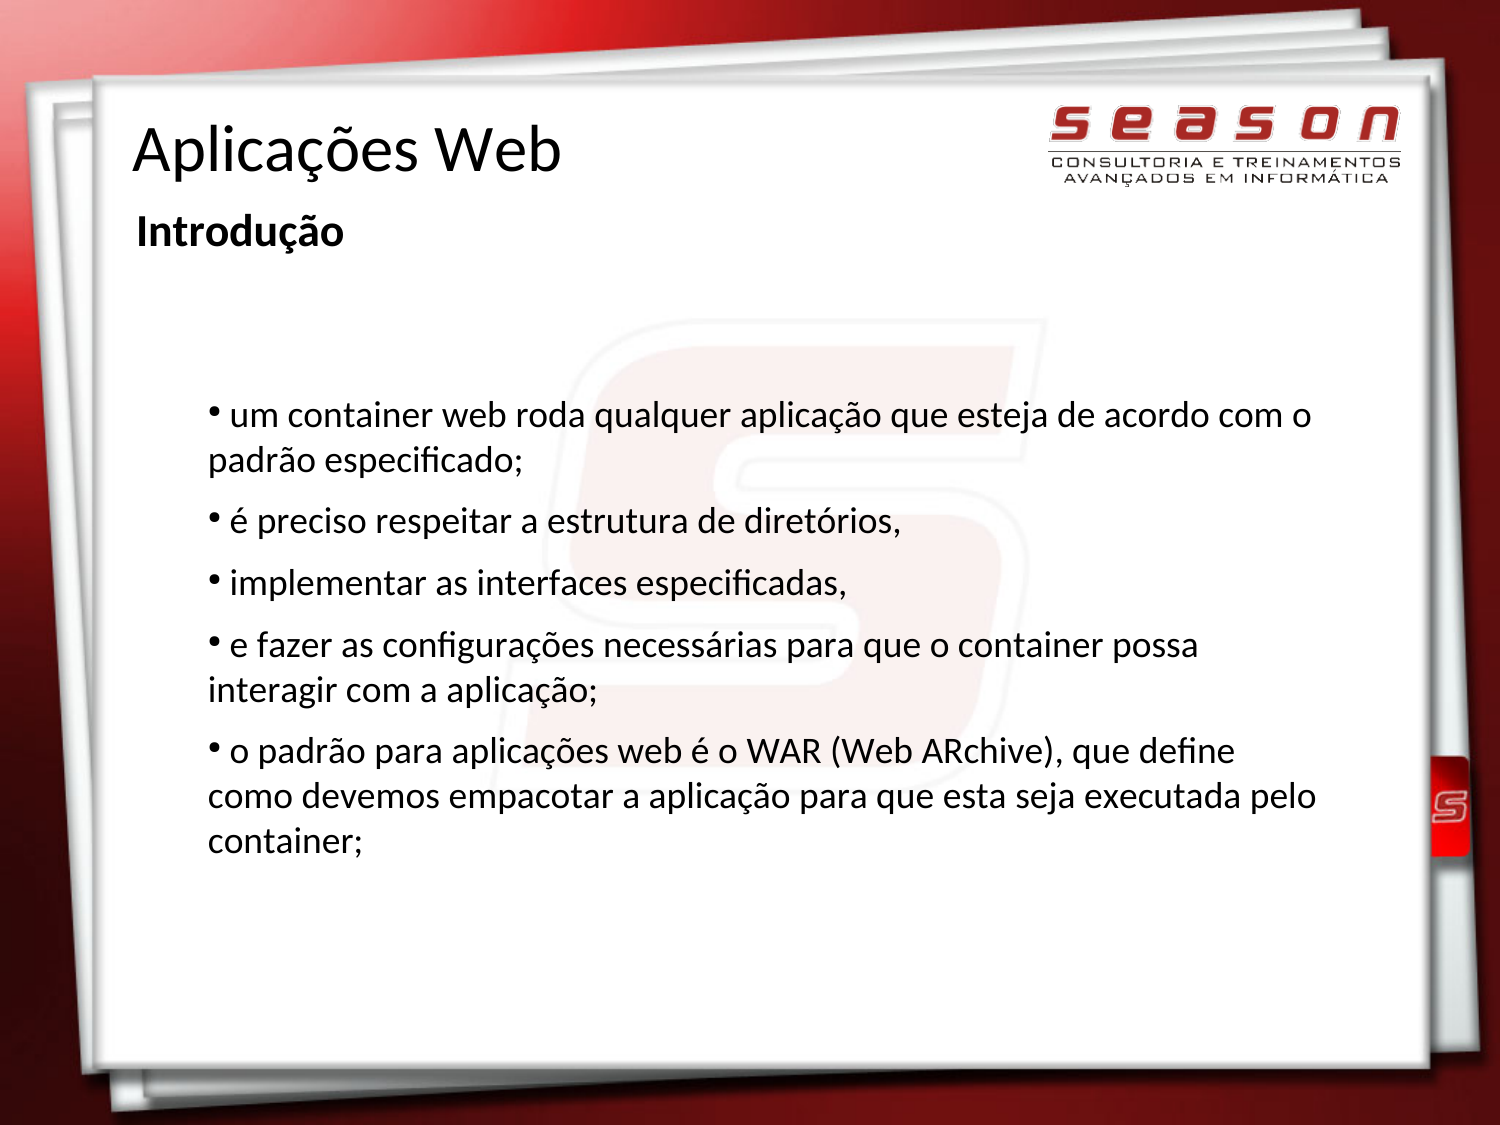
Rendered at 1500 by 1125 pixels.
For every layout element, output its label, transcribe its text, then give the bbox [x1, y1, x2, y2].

text_box um container web roda qualquer aplicação que esteja de acordo com o padrão especificado; é preciso respeitar a estrutura de diretórios, implementar as interfaces especificadas, e fazer as configurações necessárias para que o container possa interagir com a aplicação; o padrão para aplicações web é o WAR (Web ARchive), que define como devemos empacotar a aplicação para que esta seja executada pelo container; [207, 357, 1328, 894]
title Aplicações Web [118, 33, 1394, 257]
text_box Introdução [119, 200, 1240, 256]
picture [0, 0, 1500, 1125]
